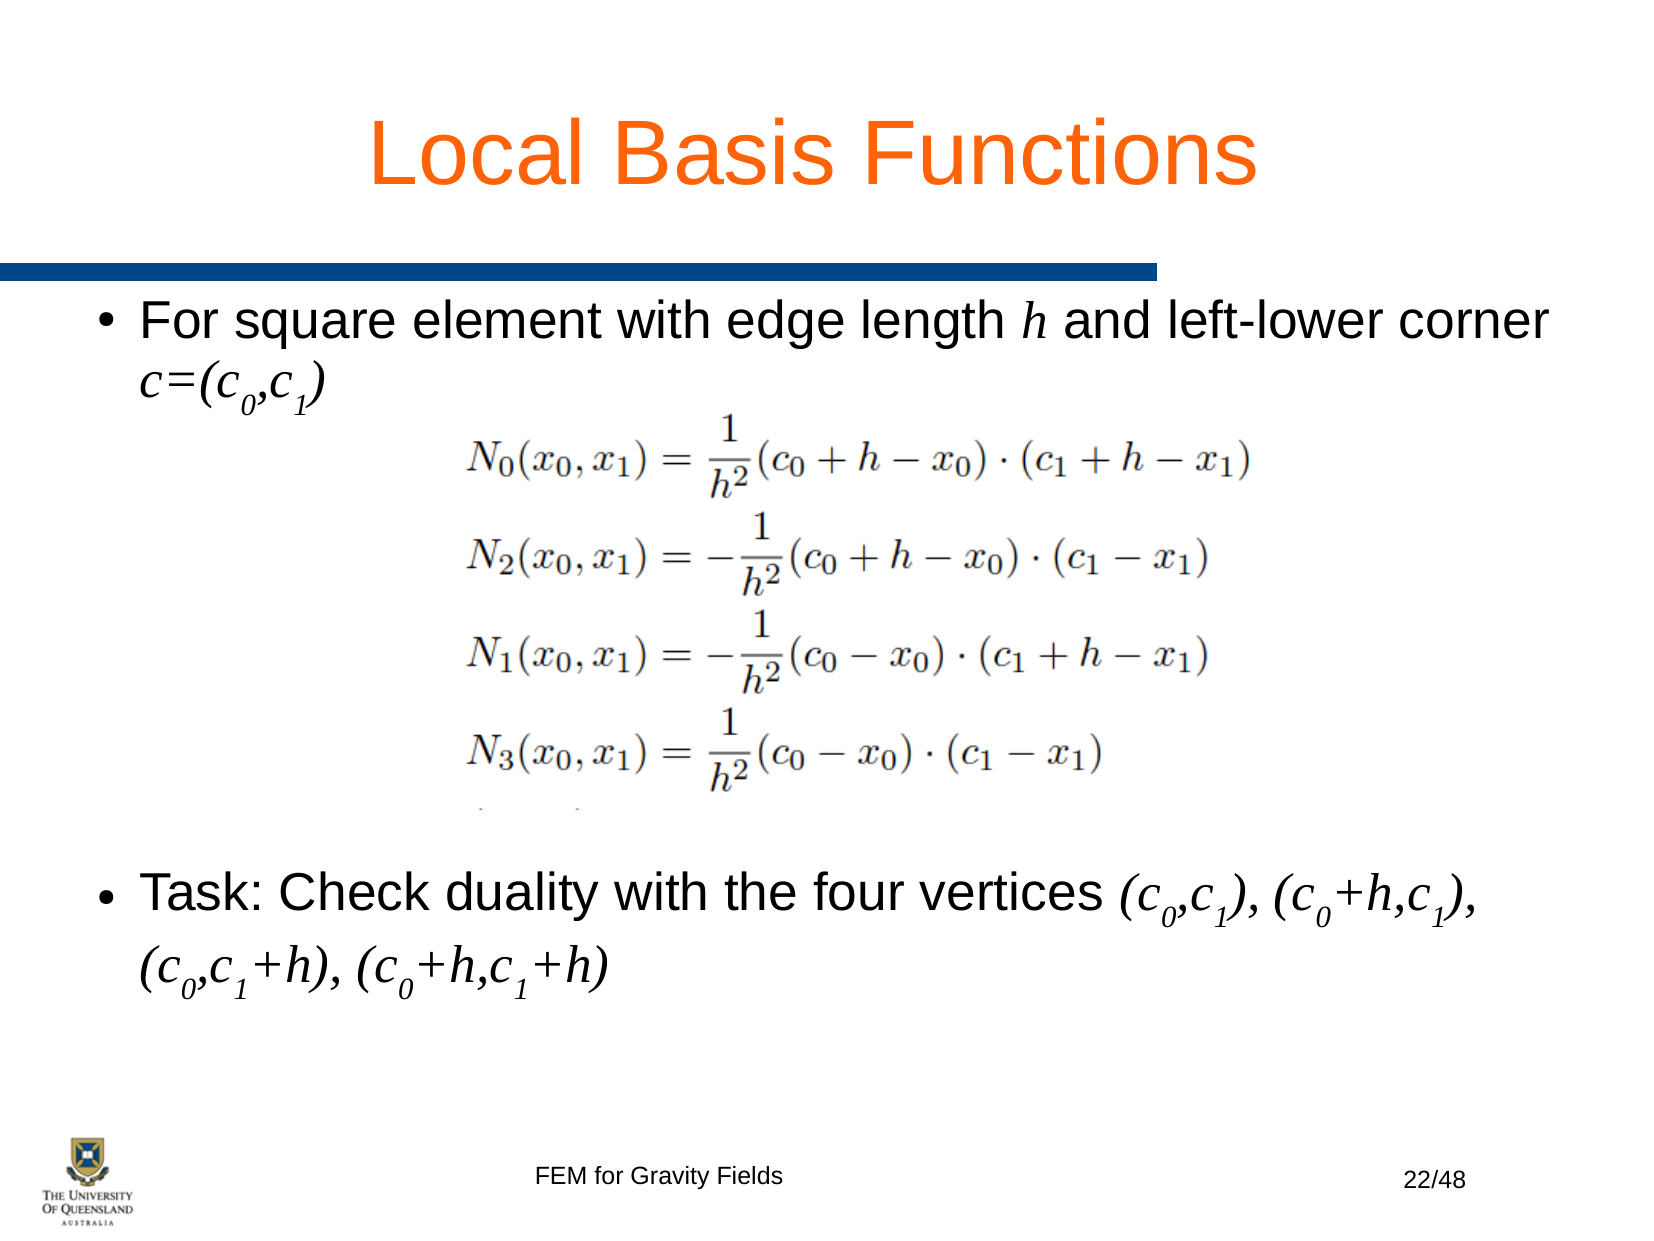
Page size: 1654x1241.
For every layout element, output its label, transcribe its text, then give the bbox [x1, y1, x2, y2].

picture [35, 1133, 142, 1235]
picture [434, 408, 1293, 810]
list For square element with edge length h and left-lower corner c=(c0,c1) Task: Check duality with the four vertices (c0,c1), (c0+h,c1), (c0,c1+h), (c0+h,c1+h) [82, 290, 1571, 1010]
title Local Basis Functions [82, 49, 1571, 257]
